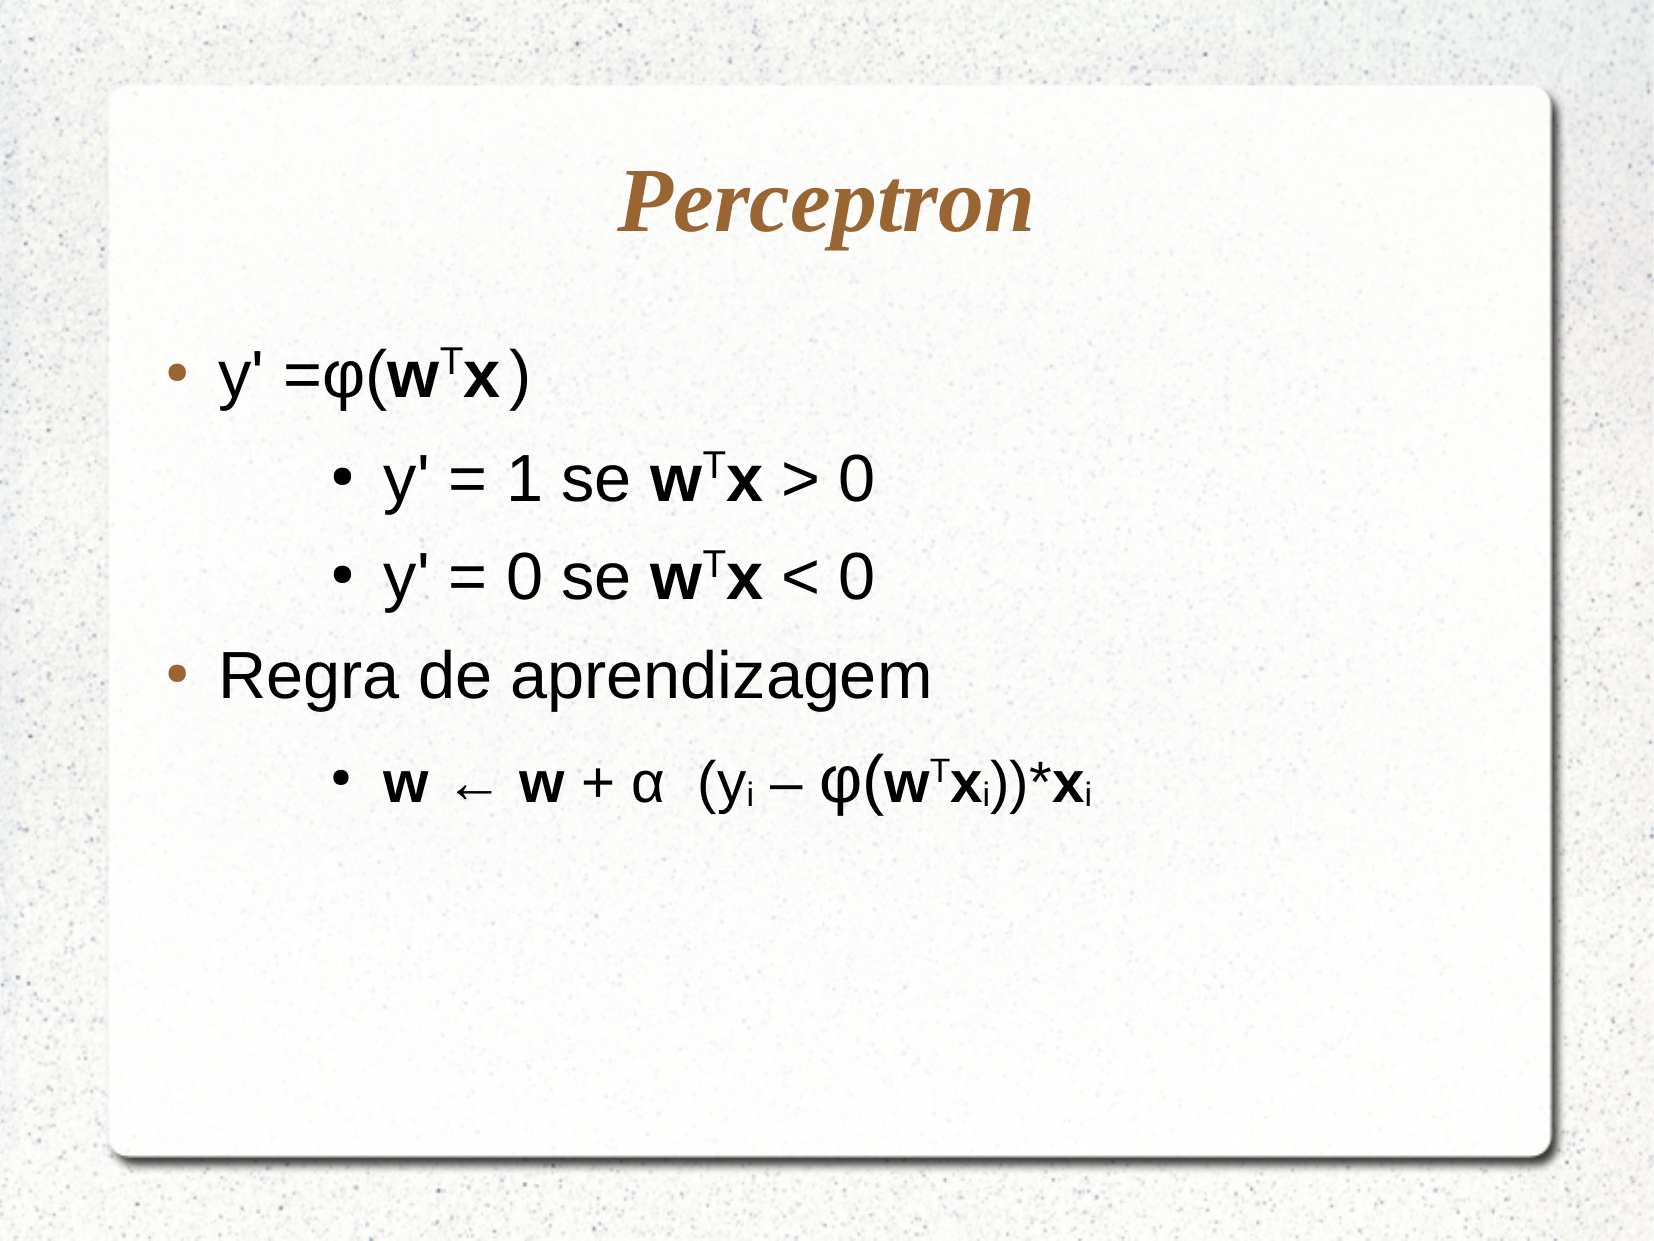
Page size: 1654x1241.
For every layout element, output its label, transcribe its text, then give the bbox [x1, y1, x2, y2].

list y' =φ(wTx ) y' = 1 se wTx > 0 y' = 0 se wTx < 0 Regra de aprendizagem w ← w + α (yi – φ(wTxi))*xi [147, 336, 1506, 1241]
picture [0, 0, 1654, 1241]
title Perceptron [118, 96, 1536, 304]
